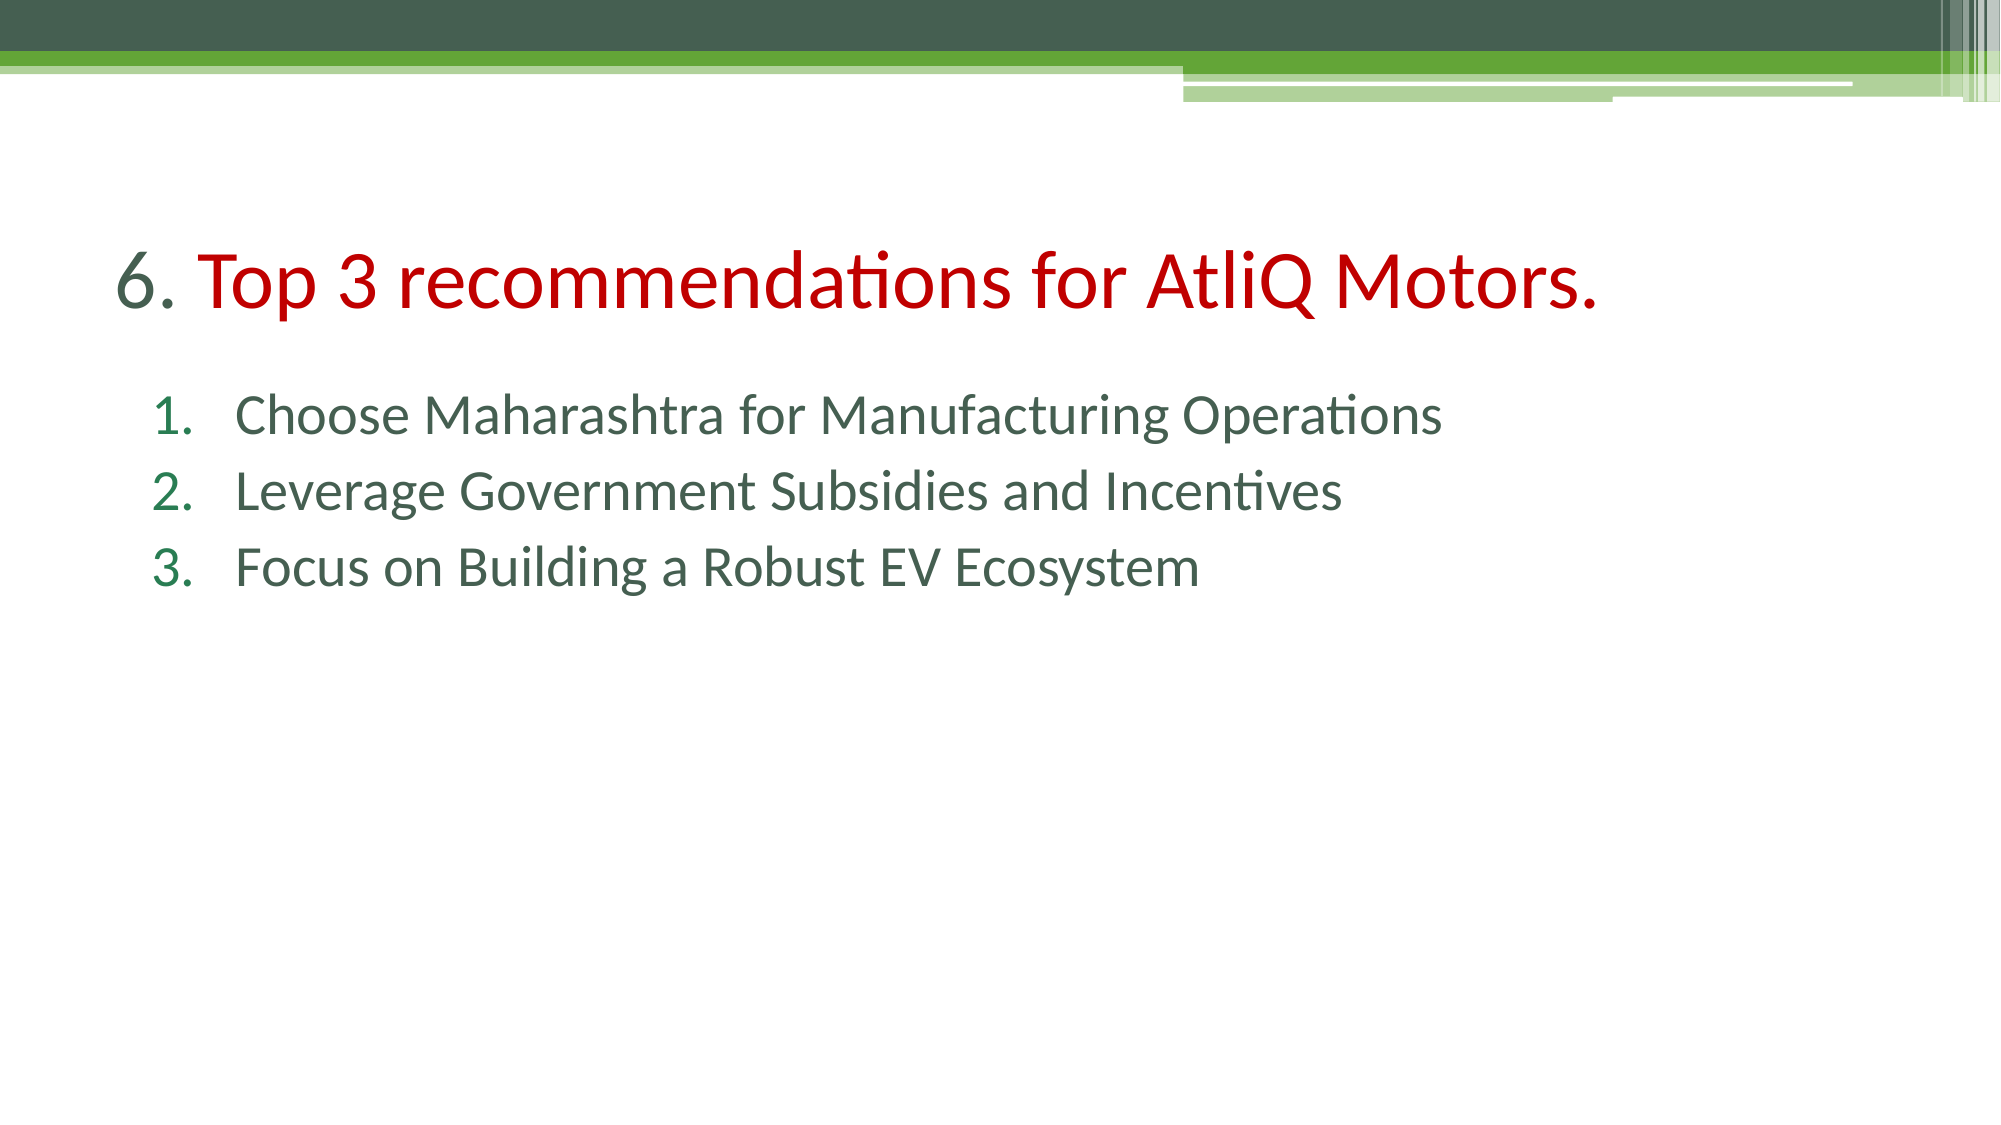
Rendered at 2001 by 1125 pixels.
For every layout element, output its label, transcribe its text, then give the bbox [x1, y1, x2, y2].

title 6. Top 3 recommendations for AtliQ Motors. [99, 187, 1900, 363]
list Choose Maharashtra for Manufacturing Operations Leverage Government Subsidies and Incentives Focus on Building a Robust EV Ecosystem [99, 368, 1900, 1079]
